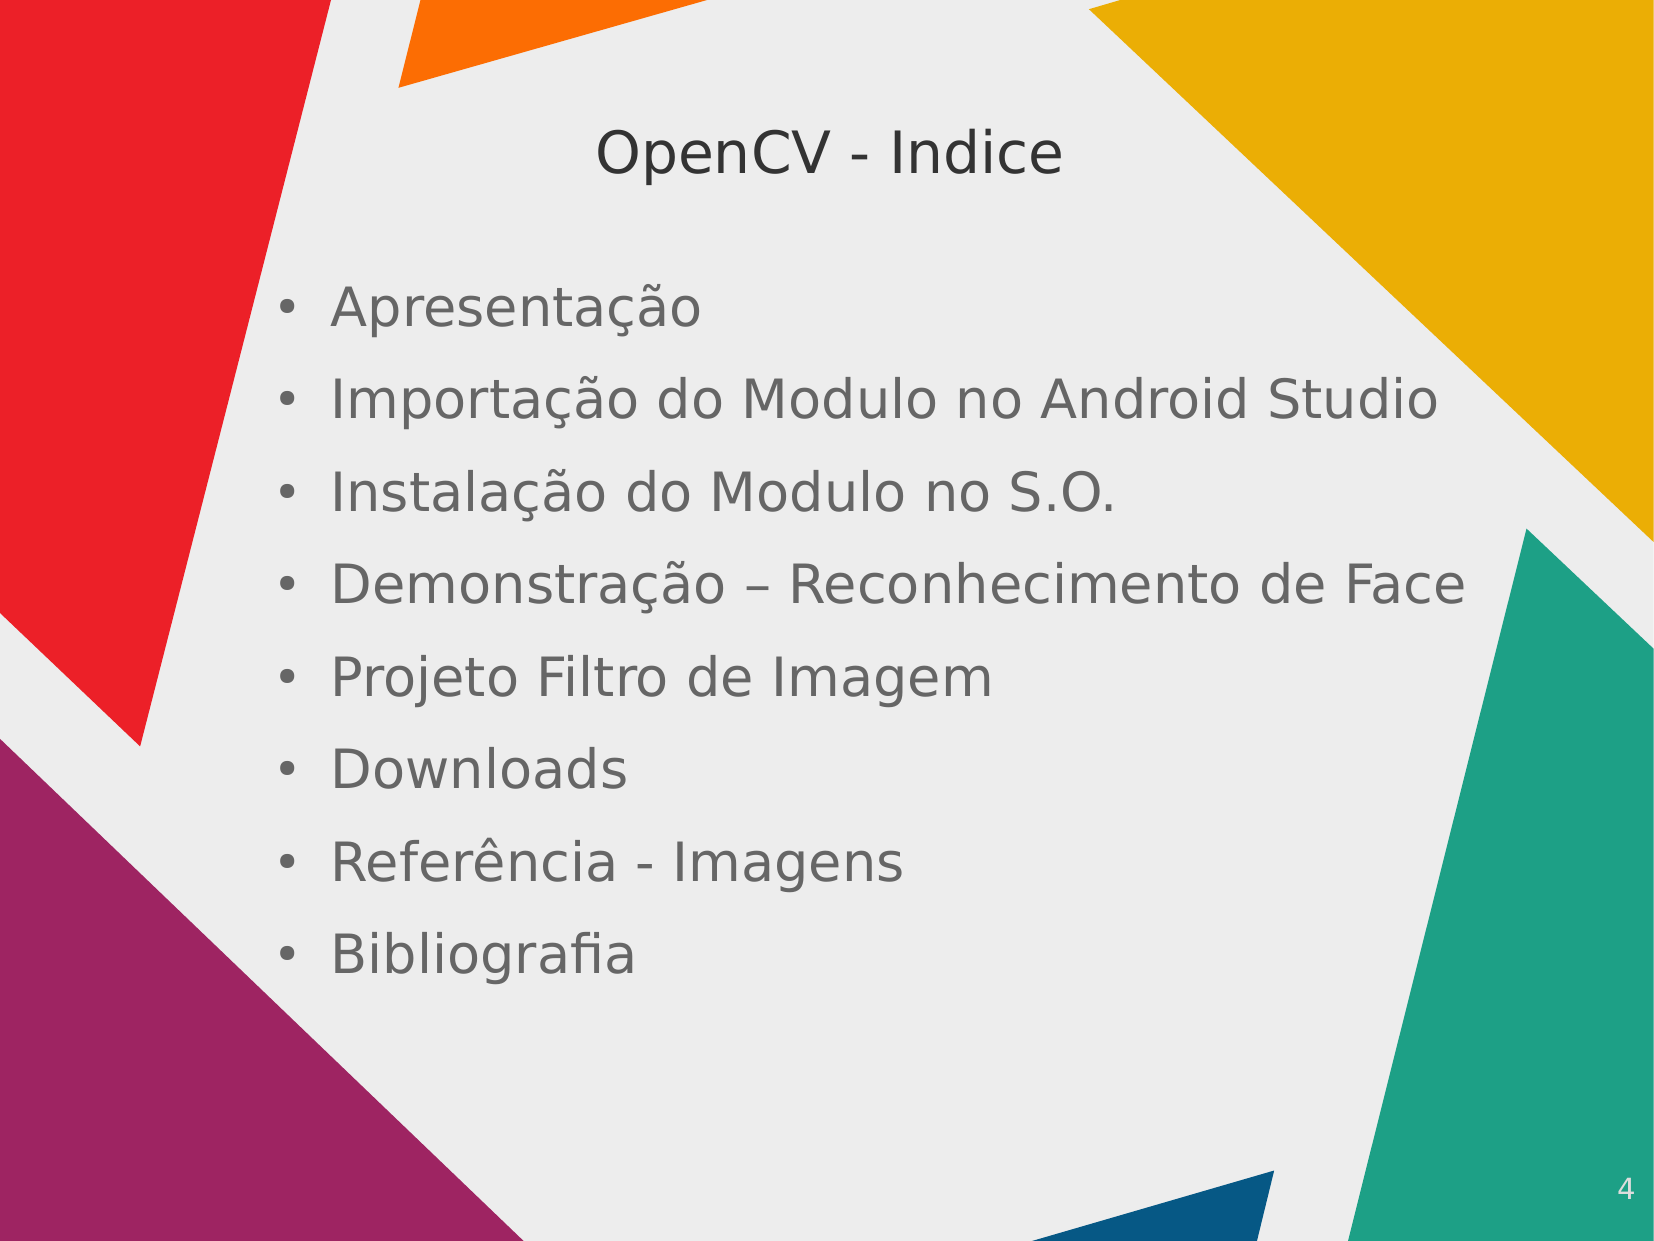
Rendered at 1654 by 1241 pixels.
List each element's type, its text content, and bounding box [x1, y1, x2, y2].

title OpenCV - Indice [289, 49, 1372, 257]
list Apresentação Importação do Modulo no Android Studio Instalação do Modulo no S.O. Demonstração – Reconhecimento de Face Projeto Filtro de Imagem Downloads Referência - Imagens Bibliografia [259, 275, 1483, 1075]
